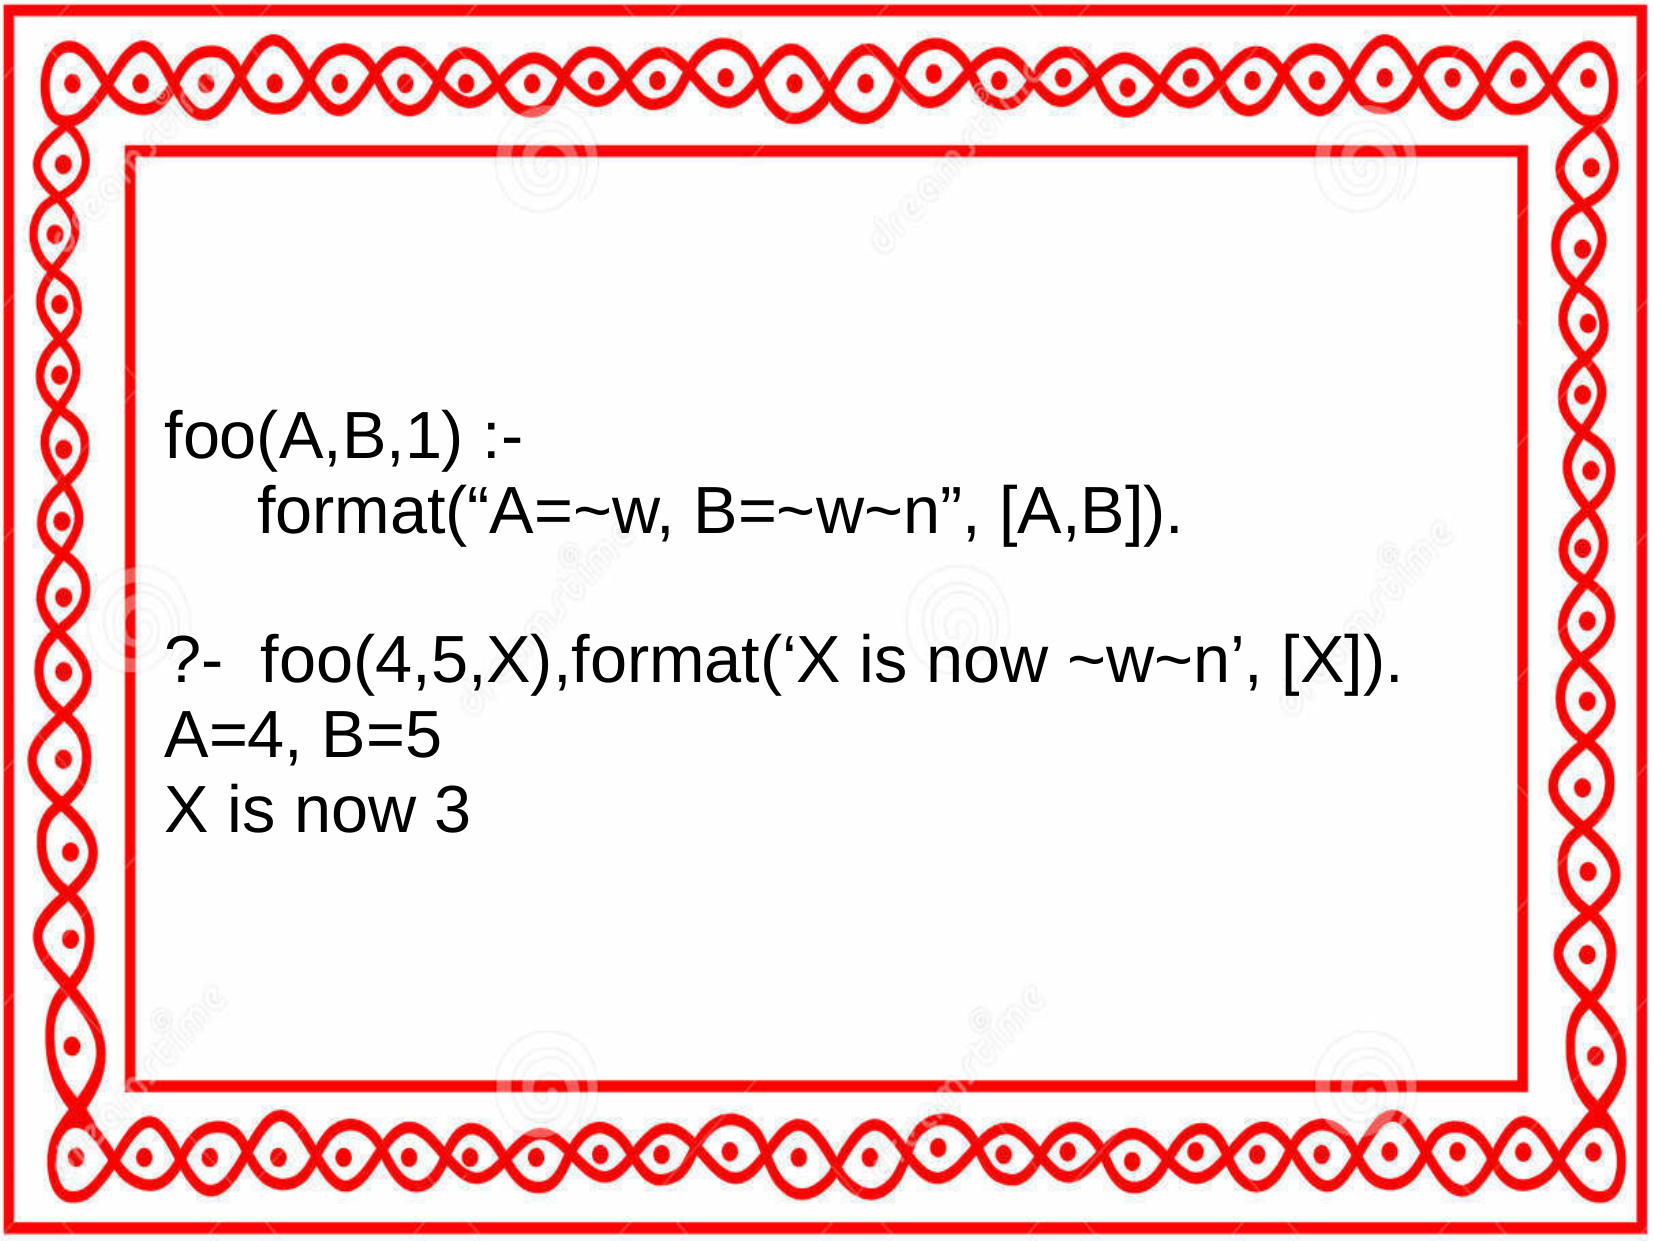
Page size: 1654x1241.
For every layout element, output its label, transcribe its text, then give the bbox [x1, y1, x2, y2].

subtitle foo(A,B,1) :- format(“A=~w, B=~w~n”, [A,B]). ?- foo(4,5,X),format(‘X is now ~w~n’, [X]). A=4, B=5 X is now 3 [164, 165, 1545, 1081]
picture [0, 0, 1654, 1241]
